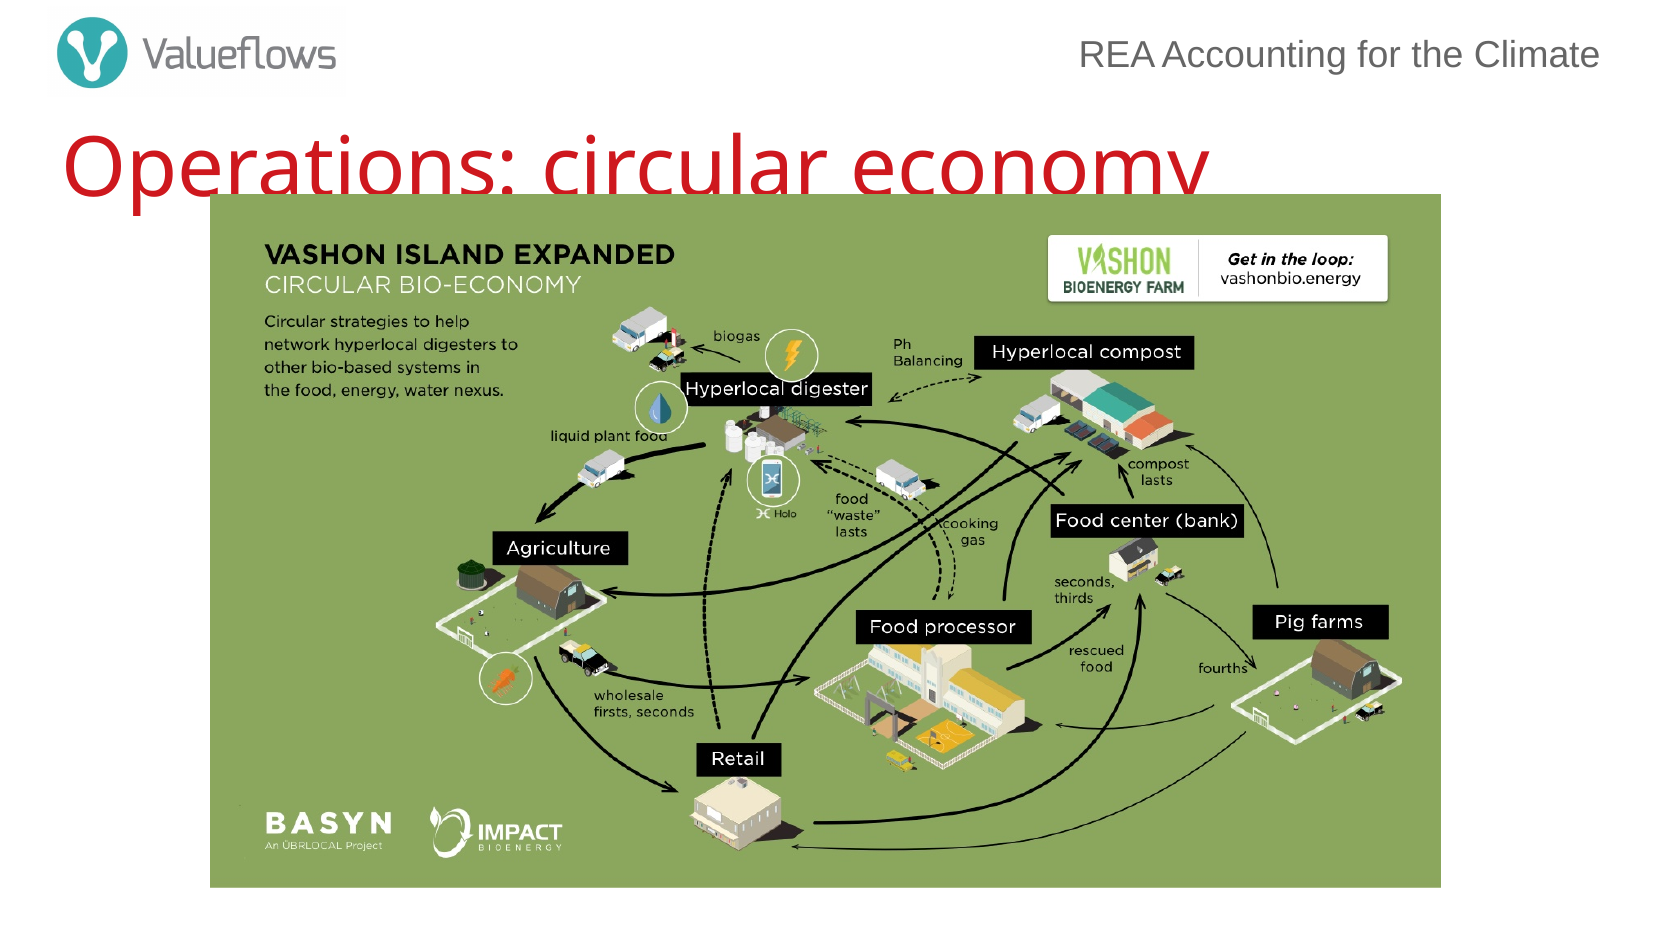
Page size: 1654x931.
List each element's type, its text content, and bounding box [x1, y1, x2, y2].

picture [47, 6, 346, 97]
text_box REA Accounting for the Climate [1063, 26, 1630, 84]
picture [210, 194, 1441, 888]
text_box Operations: circular economy [46, 100, 1231, 282]
